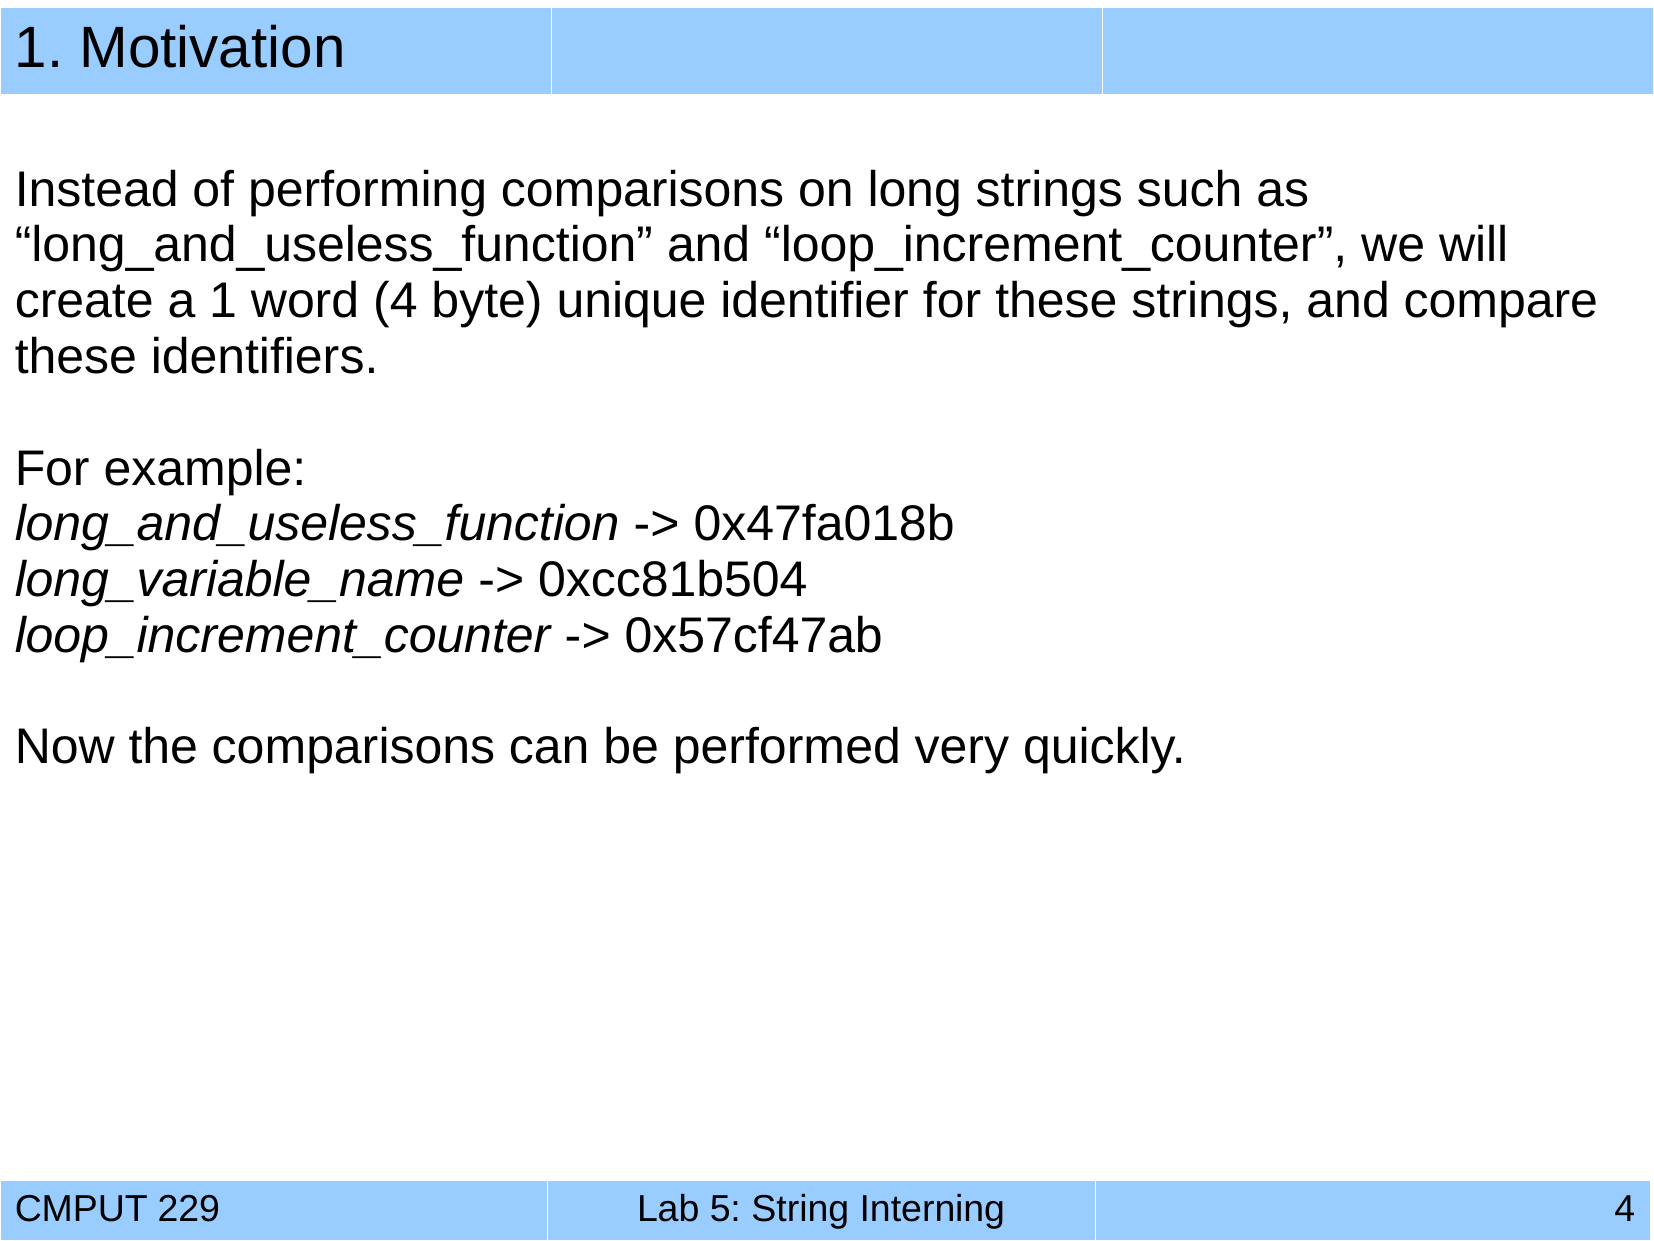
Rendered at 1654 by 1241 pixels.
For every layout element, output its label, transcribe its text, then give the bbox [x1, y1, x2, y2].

table_header 1. Motivation [1, 8, 551, 94]
table_header CMPUT 229 [1, 1181, 547, 1240]
text_box Instead of performing comparisons on long strings such as “long_and_useless_function” and “loop_increment_counter”, we will create a 1 word (4 byte) unique identifier for these strings, and compare these identifiers. For example: long_and_useless_function -> 0x47fa018b long_variable_name -> 0xcc81b504 loop_increment_counter -> 0x57cf47ab Now the comparisons can be performed very quickly. [0, 153, 1654, 1134]
table_header [552, 8, 1102, 94]
table_header [1103, 8, 1653, 94]
table_header Lab 5: String Interning [548, 1181, 1095, 1240]
table_header <number> [1096, 1181, 1650, 1240]
